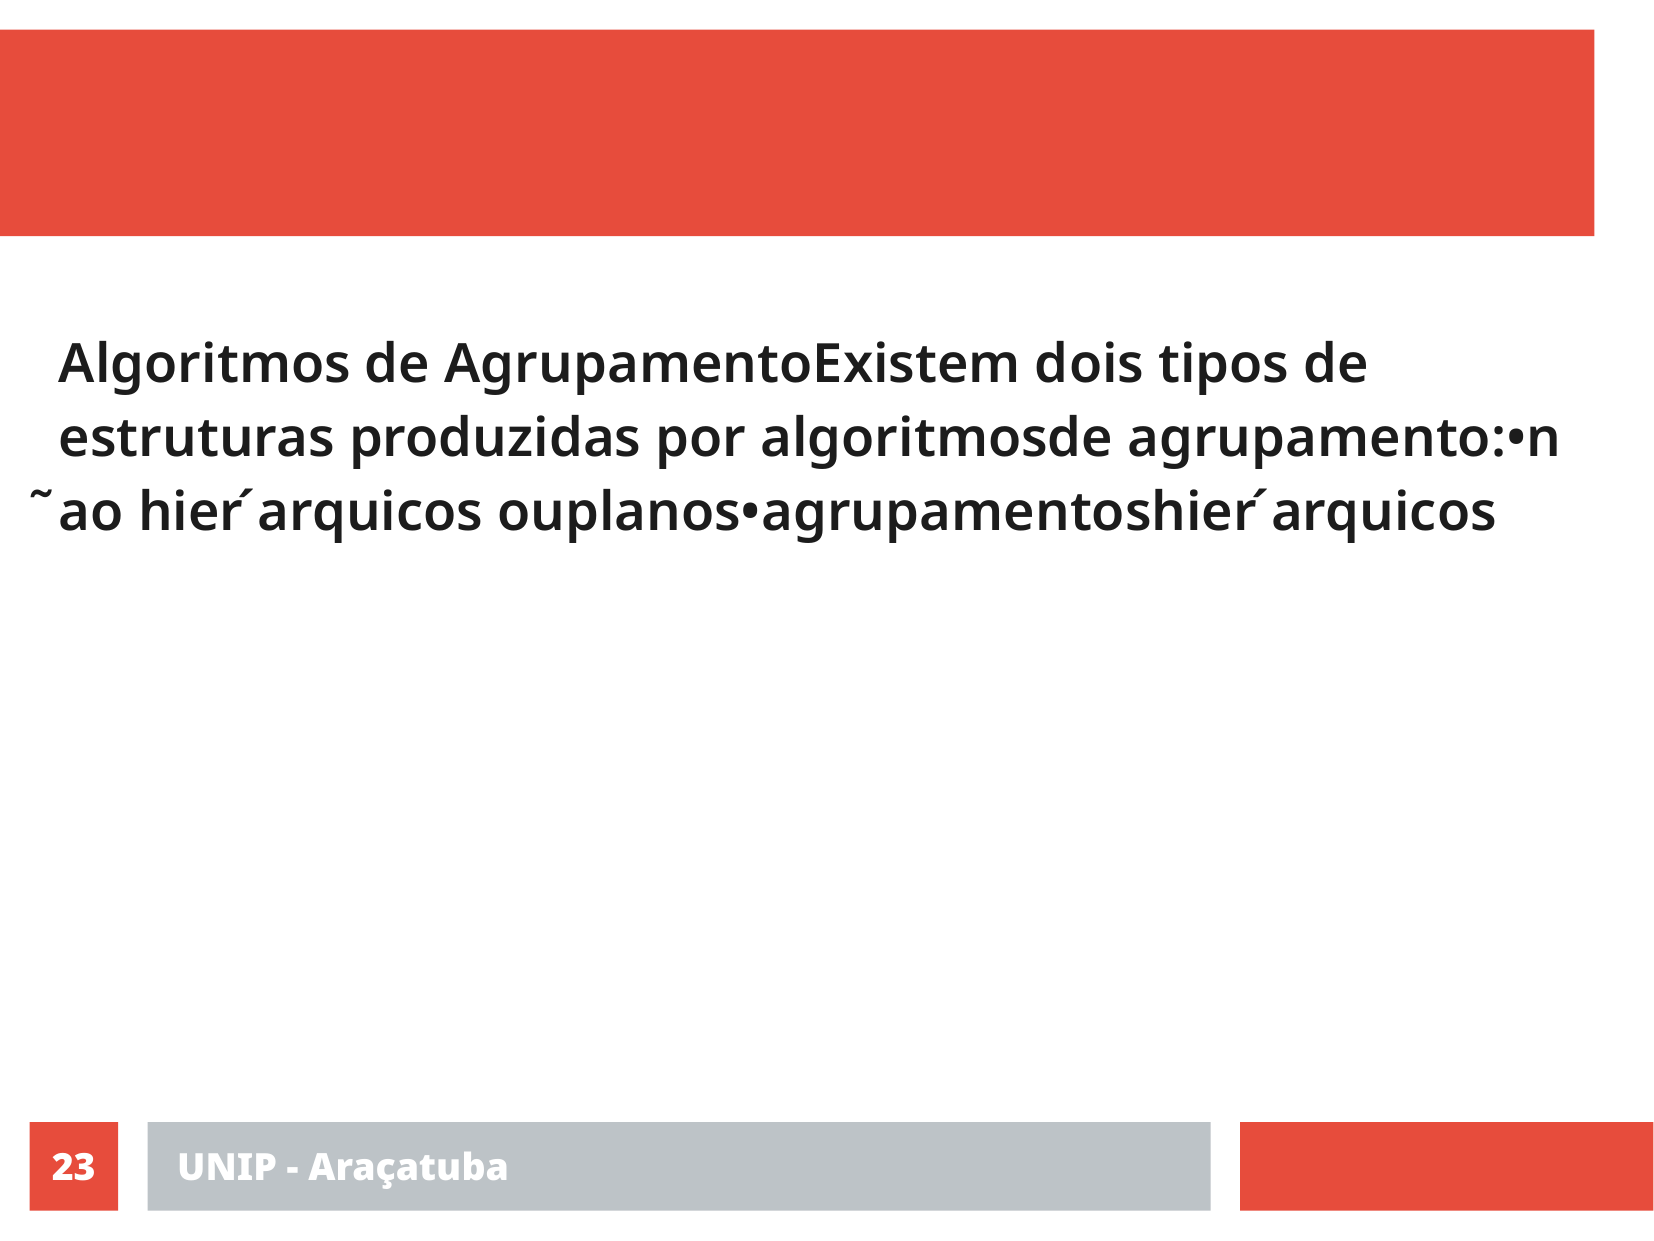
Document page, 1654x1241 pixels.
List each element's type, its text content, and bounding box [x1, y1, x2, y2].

list Algoritmos de AgrupamentoExistem dois tipos de estruturas produzidas por algoritmosde agrupamento:•n ̃ao hier ́arquicos ouplanos•agrupamentoshier ́arquicos [59, 324, 1565, 1093]
